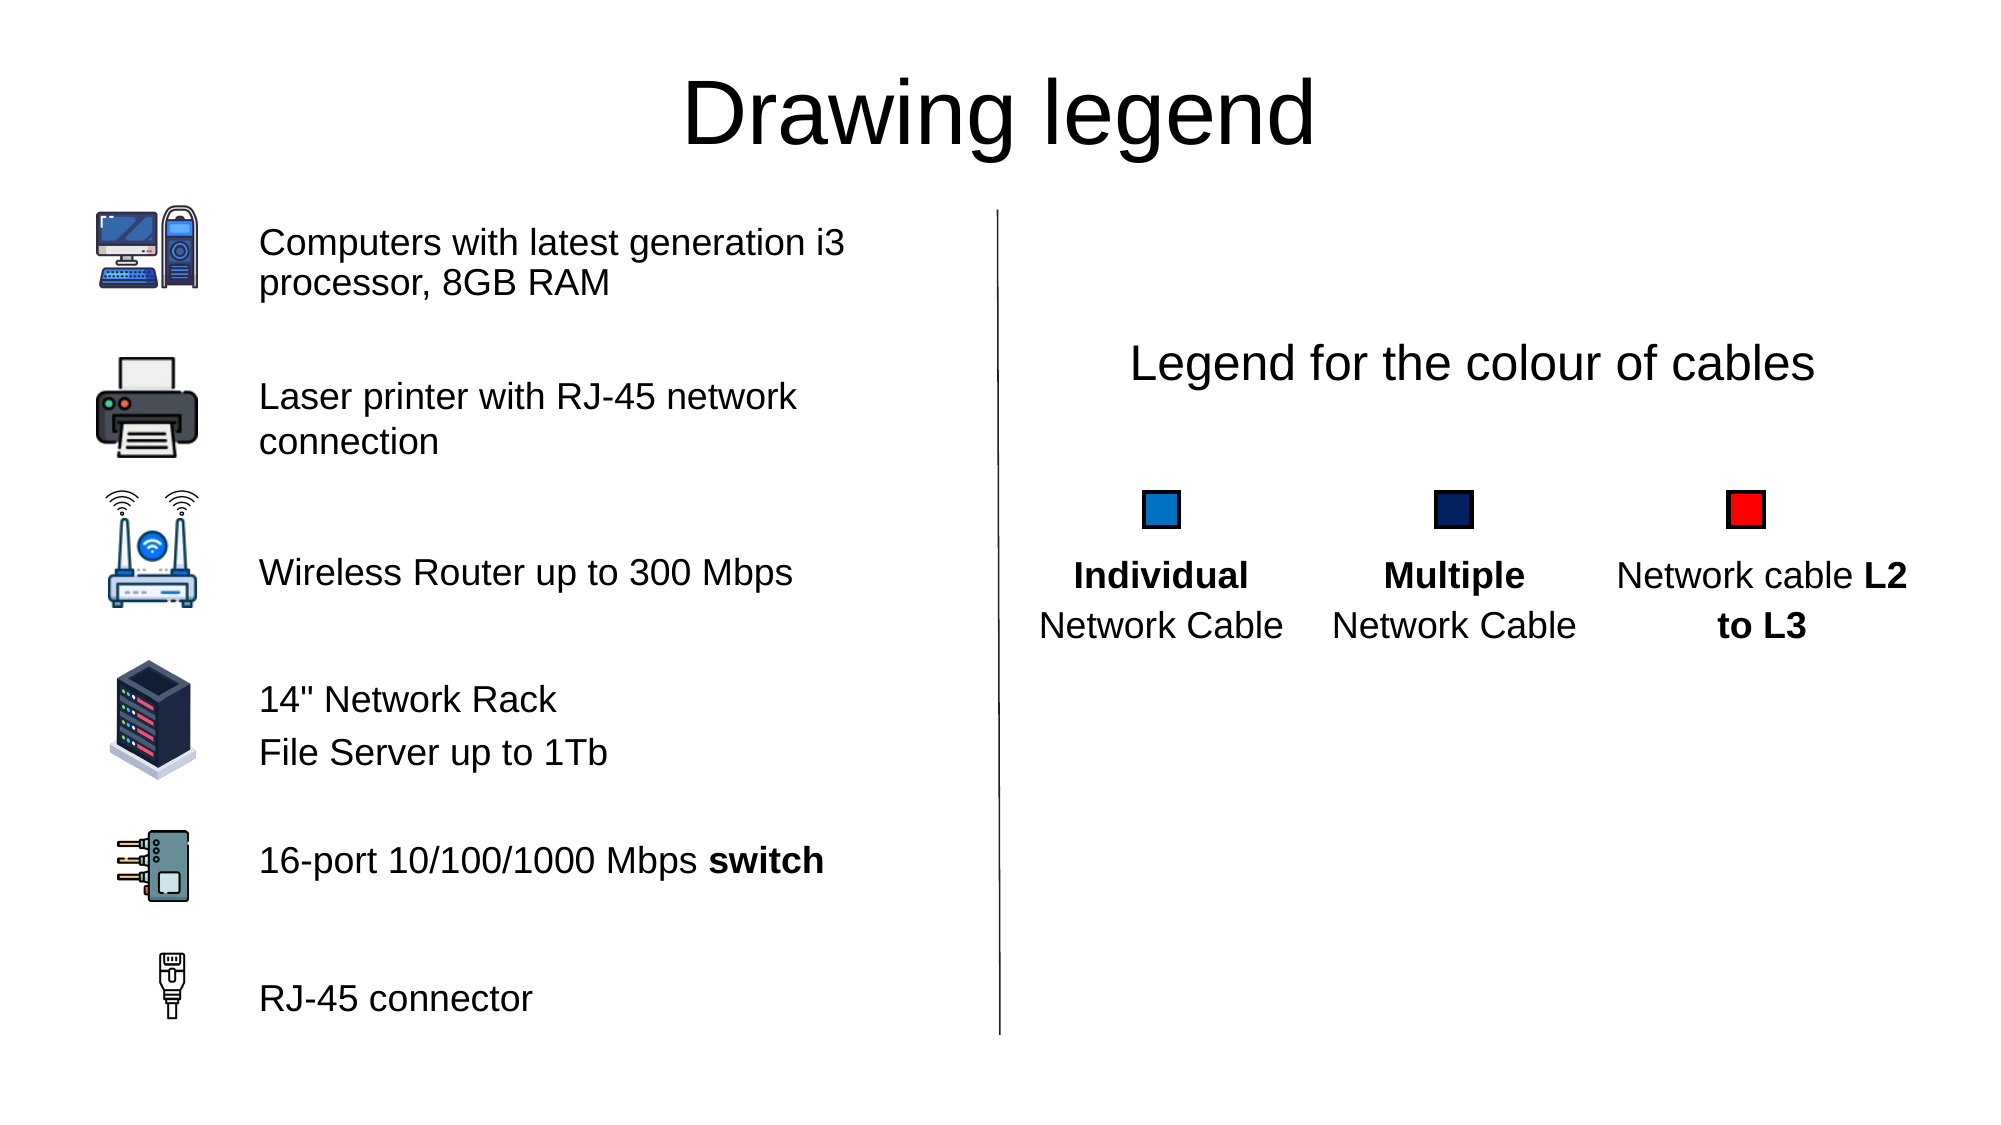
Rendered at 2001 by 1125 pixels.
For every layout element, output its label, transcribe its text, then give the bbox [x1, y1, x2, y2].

text_box 16-port 10/100/1000 Mbps switch [244, 818, 943, 905]
text_box Drawing legend [99, 45, 1900, 171]
text_box 14" Network Rack File Server up to 1Tb [244, 680, 943, 768]
text_box Individual Network Cable [1015, 539, 1308, 654]
text_box RJ-45 connector [244, 955, 943, 1043]
picture [96, 196, 198, 297]
picture [90, 657, 215, 782]
picture [104, 485, 200, 608]
picture [140, 951, 204, 1020]
text_box Network cable L2 to L3 [1600, 539, 1924, 654]
text_box [1436, 491, 1472, 528]
text_box Wireless Router up to 300 Mbps [244, 527, 943, 614]
text_box Laser printer with RJ-45 network connection [244, 373, 943, 461]
picture [117, 830, 189, 902]
picture [96, 357, 198, 459]
text_box [1728, 491, 1764, 528]
text_box [1143, 491, 1180, 528]
text_box Multiple Network Cable [1308, 539, 1600, 654]
text_box Computers with latest generation i3 processor, 8GB RAM [244, 220, 943, 307]
text_box Legend for the colour of cables [1019, 323, 1927, 399]
